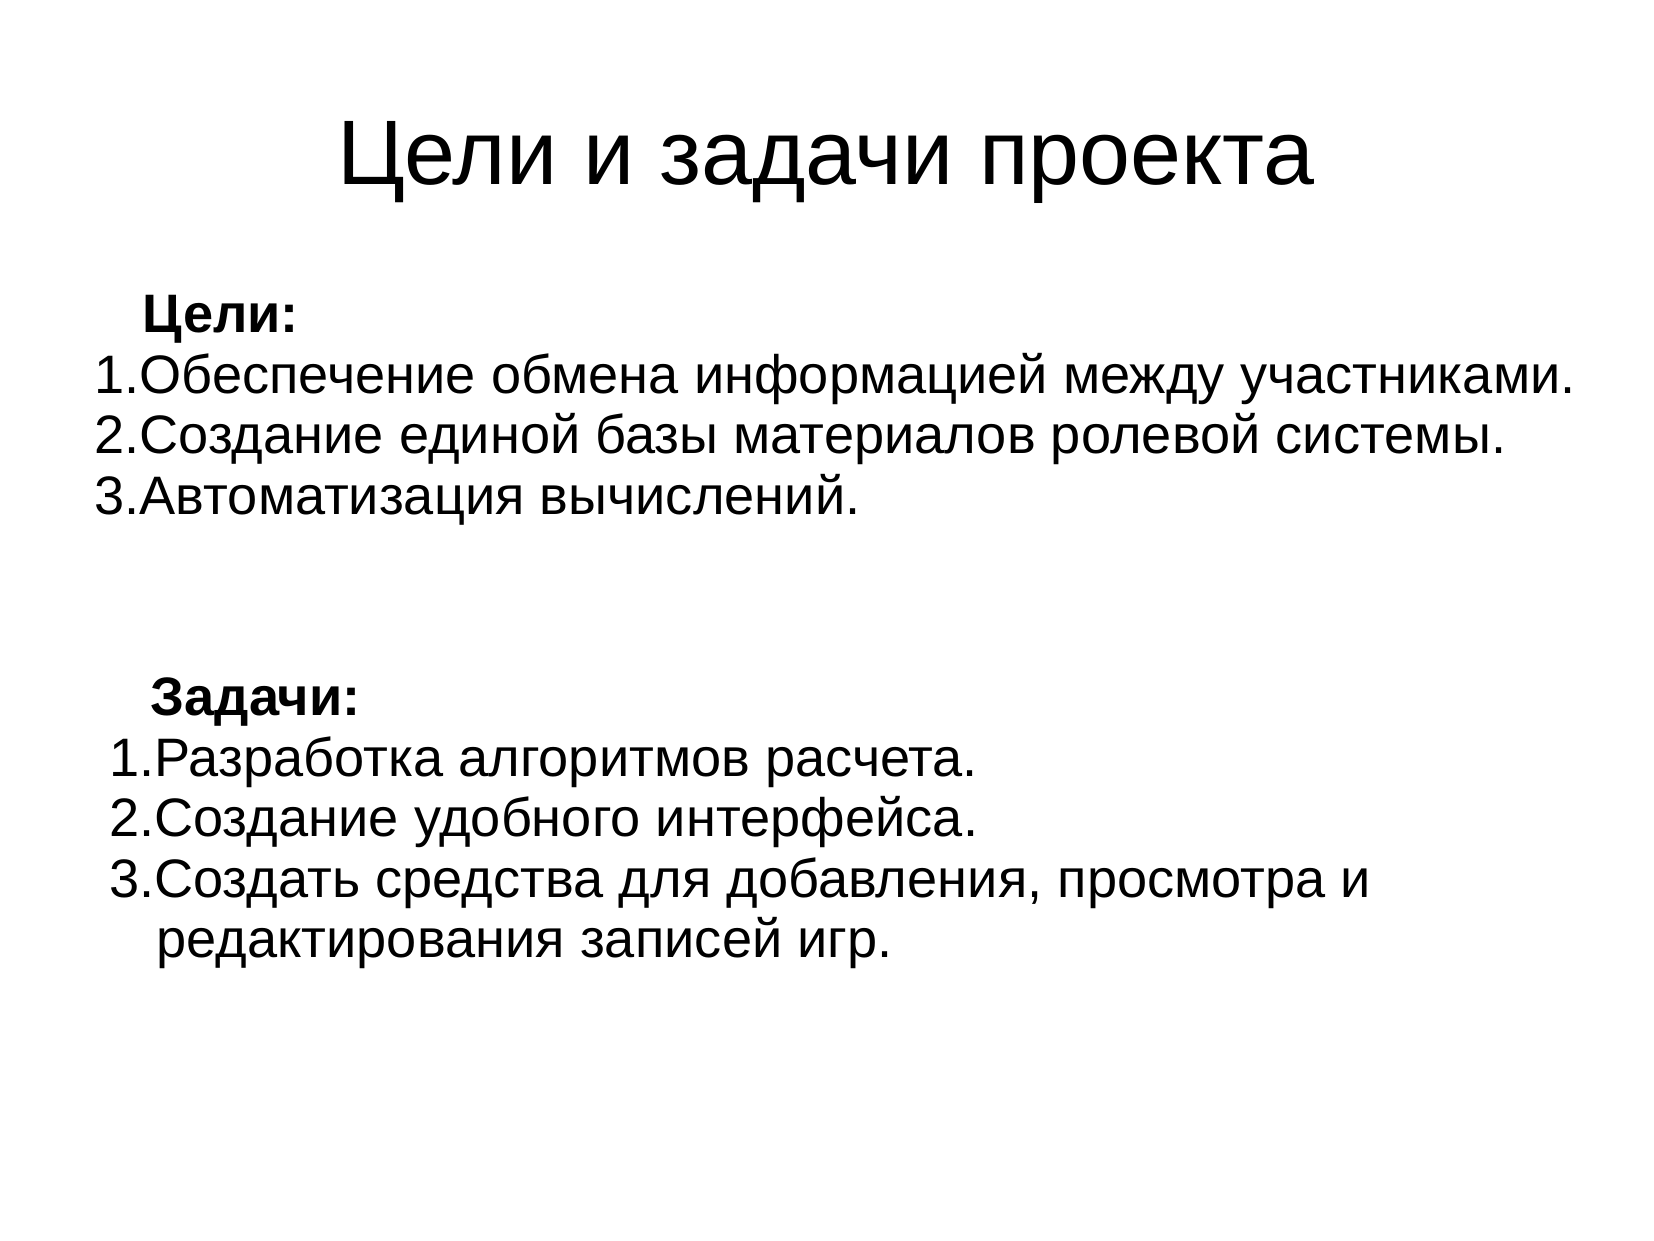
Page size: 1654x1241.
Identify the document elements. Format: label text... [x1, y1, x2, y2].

title Цели и задачи проекта [82, 49, 1571, 257]
text_box Задачи: Разработка алгоритмов расчета. Создание удобного интерфейса. Создать средства для добавления, просмотра и редактирования записей игр. [94, 659, 1638, 1052]
subtitle Цели: Обеспечение обмена информацией между участниками. Создание единой базы материалов ролевой системы. Автоматизация вычислений. [94, 283, 1595, 647]
